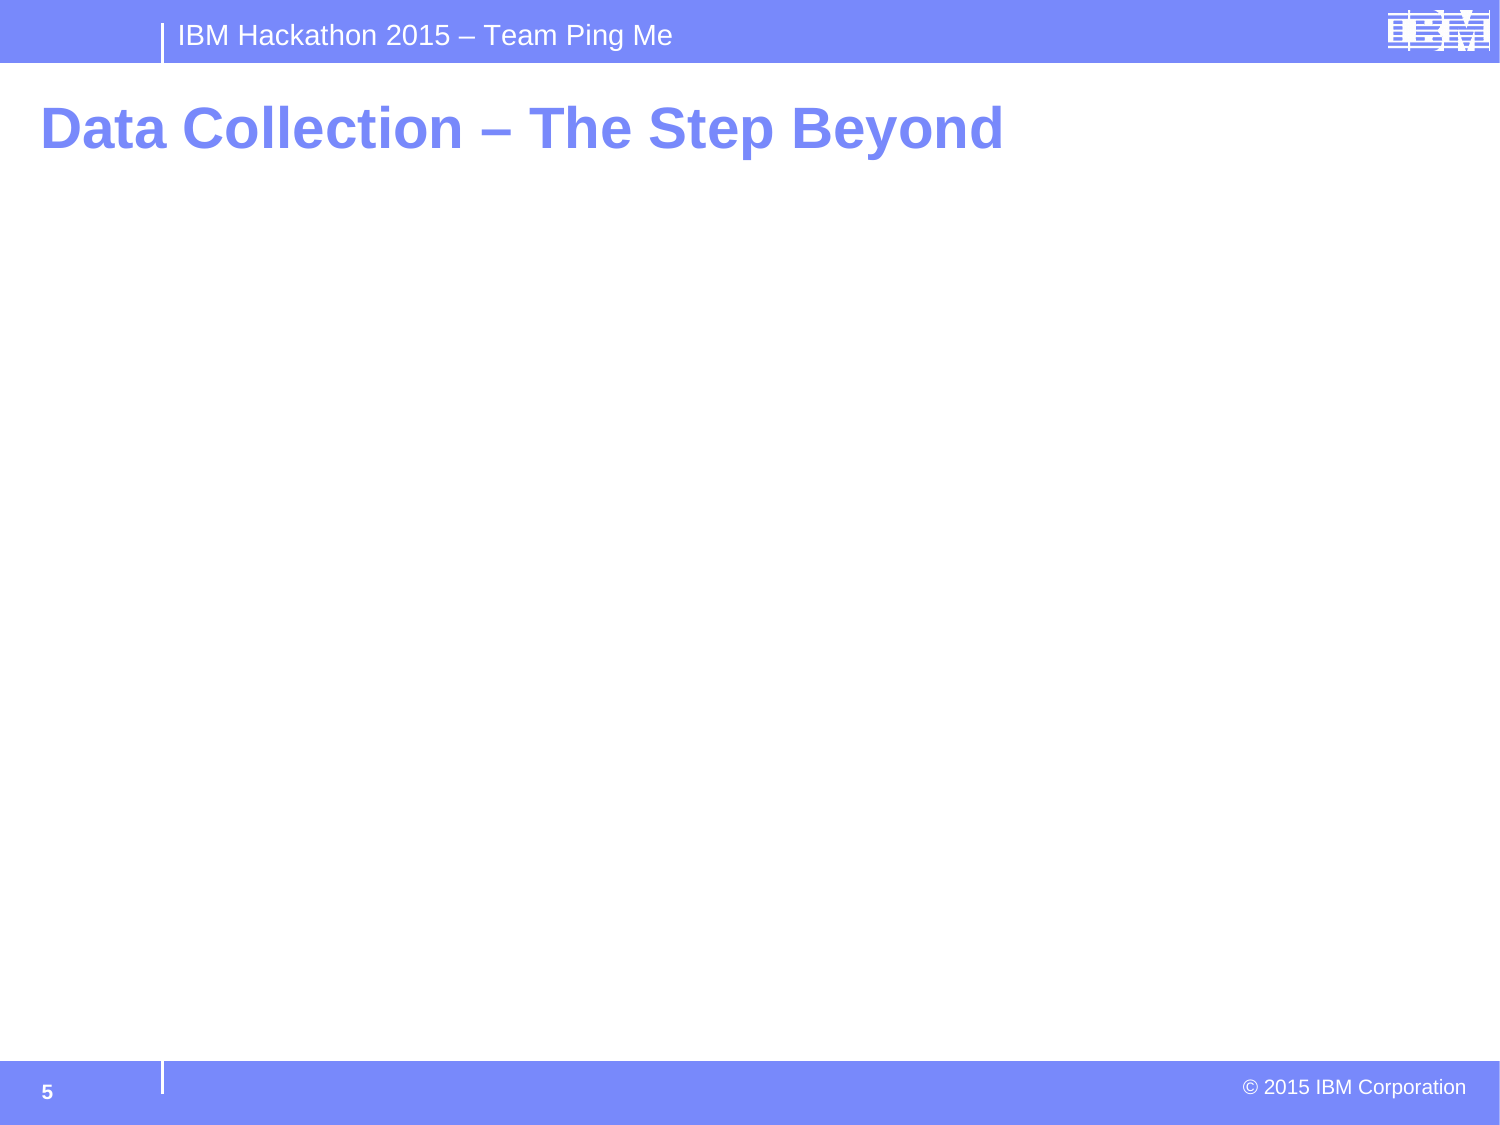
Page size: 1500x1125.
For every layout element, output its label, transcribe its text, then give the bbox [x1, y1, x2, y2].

title Data Collection – The Step Beyond [25, 87, 1378, 170]
